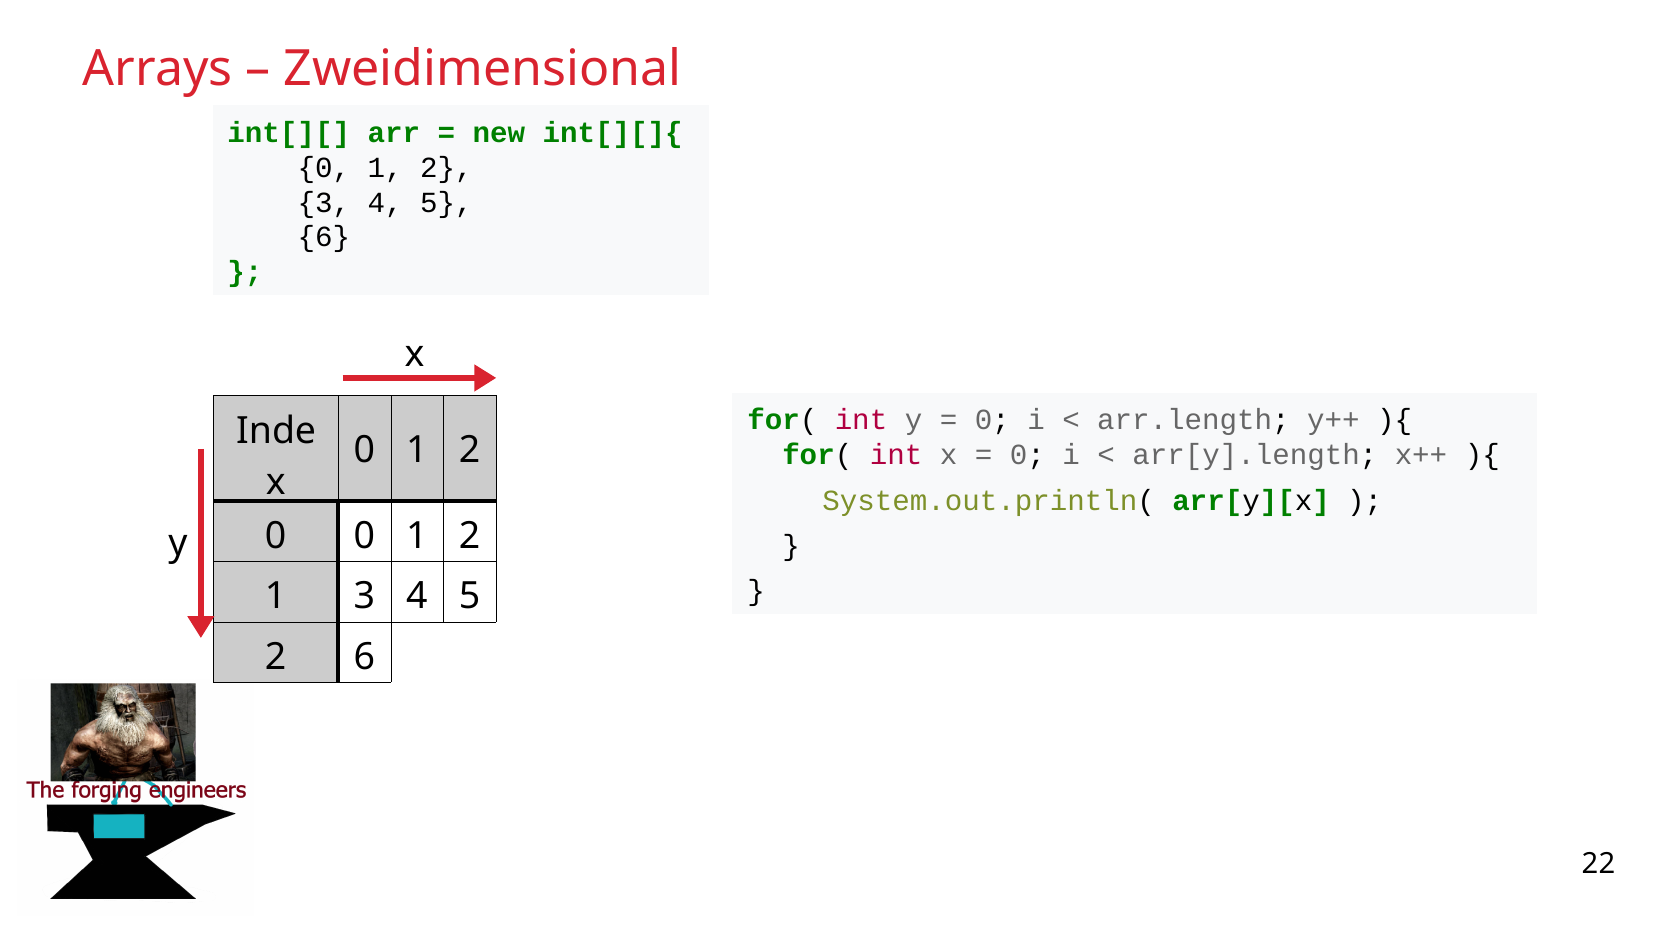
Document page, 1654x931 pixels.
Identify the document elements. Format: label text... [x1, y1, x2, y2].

table_cell [392, 623, 496, 682]
table_header 0 [339, 396, 391, 499]
table_header 2 [444, 396, 496, 499]
table_cell 1 [214, 562, 336, 622]
text_box x [389, 319, 438, 378]
text_box int[][] arr = new int[][]{ {0, 1, 2}, {3, 4, 5}, {6} }; [213, 105, 709, 295]
table_cell 0 [214, 503, 336, 561]
picture [17, 679, 254, 916]
table_cell 1 [392, 503, 443, 561]
table_cell 4 [392, 562, 443, 622]
text_box y [153, 508, 237, 567]
table_cell 6 [340, 623, 391, 682]
table_cell 3 [340, 562, 391, 622]
table_cell 2 [214, 623, 336, 682]
table_cell 0 [340, 503, 391, 561]
title Arrays – Zweidimensional [82, 37, 1571, 95]
table_header Index [214, 396, 338, 499]
text_box for( int y = 0; i < arr.length; y++ ){ for( int x = 0; i < arr[y].length; x++ ){ System.out.println( arr[y][x] ); } } [732, 393, 1537, 614]
table_header 1 [392, 396, 443, 499]
table_cell 2 [444, 503, 496, 561]
table_cell 5 [444, 562, 496, 622]
